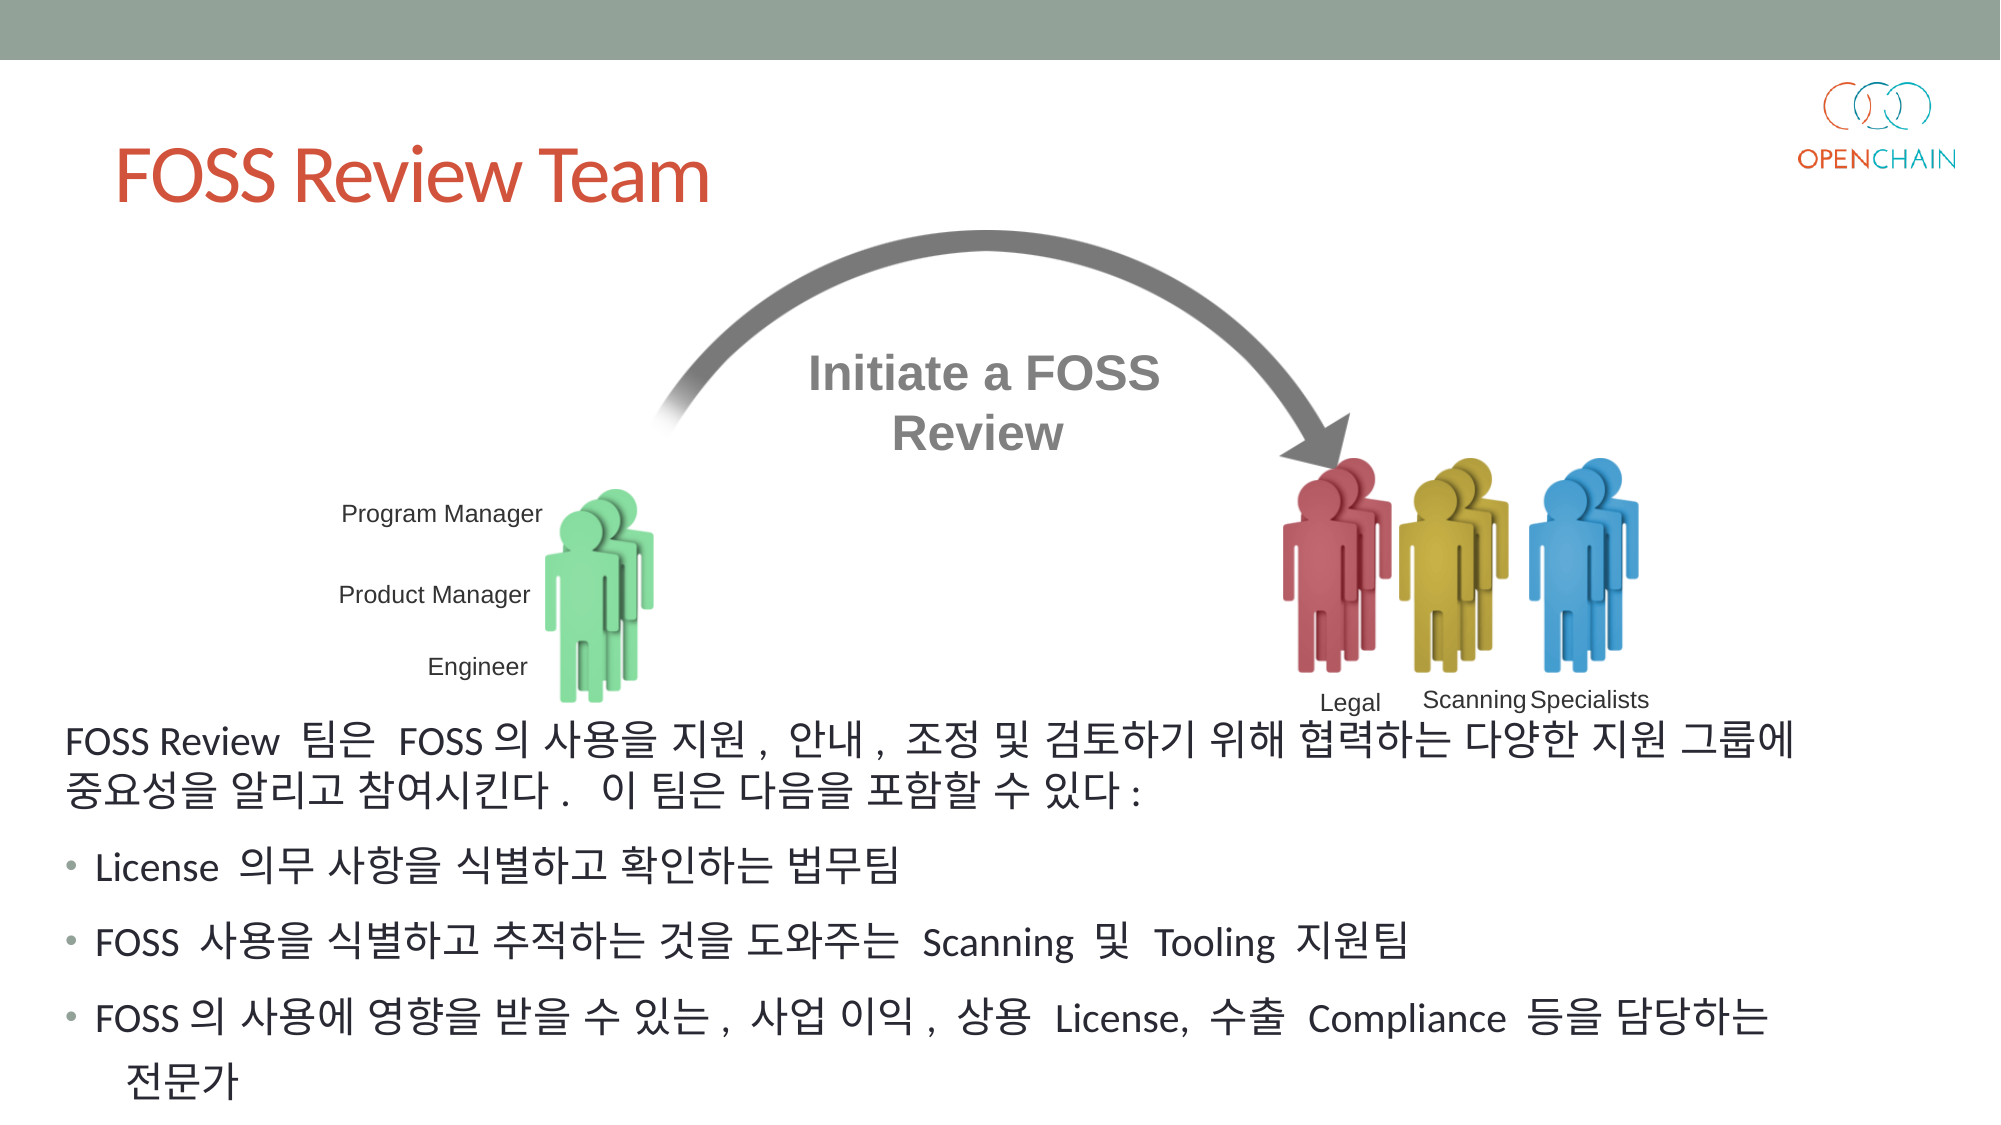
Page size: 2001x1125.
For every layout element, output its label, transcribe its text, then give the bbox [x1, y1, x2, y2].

text_box Program Manager [326, 489, 542, 535]
text_box Engineer [405, 643, 532, 689]
text_box Initiate a FOSS Review [760, 333, 1210, 470]
picture [1529, 458, 1639, 673]
text_box Specialists [1514, 676, 1651, 722]
picture [545, 489, 654, 703]
text_box Legal [1304, 678, 1388, 725]
title FOSS Review Team [99, 87, 1900, 251]
list FOSS Review 팀은 FOSS의 사용을 지원, 안내, 조정 및 검토하기 위해 협력하는 다양한 지원 그룹에 중요성을 알리고 참여시킨다. 이 팀은 다음을 포함할 수 있다: License 의무 사항을 식별하고 확인하는 법무팀 FOSS 사용을 식별하고 추적하는 것을 도와주는 Scanning 및 Tooling 지원팀 FOSS의 사용에 영향을 받을 수 있는, 사업 이익, 상용 License, 수출 Compliance 등을 담당하는 전문가 [50, 706, 1901, 1125]
text_box Scanning [1407, 676, 1514, 722]
picture [1399, 458, 1509, 673]
text_box Product Manager [323, 570, 532, 617]
picture [649, 230, 1392, 673]
